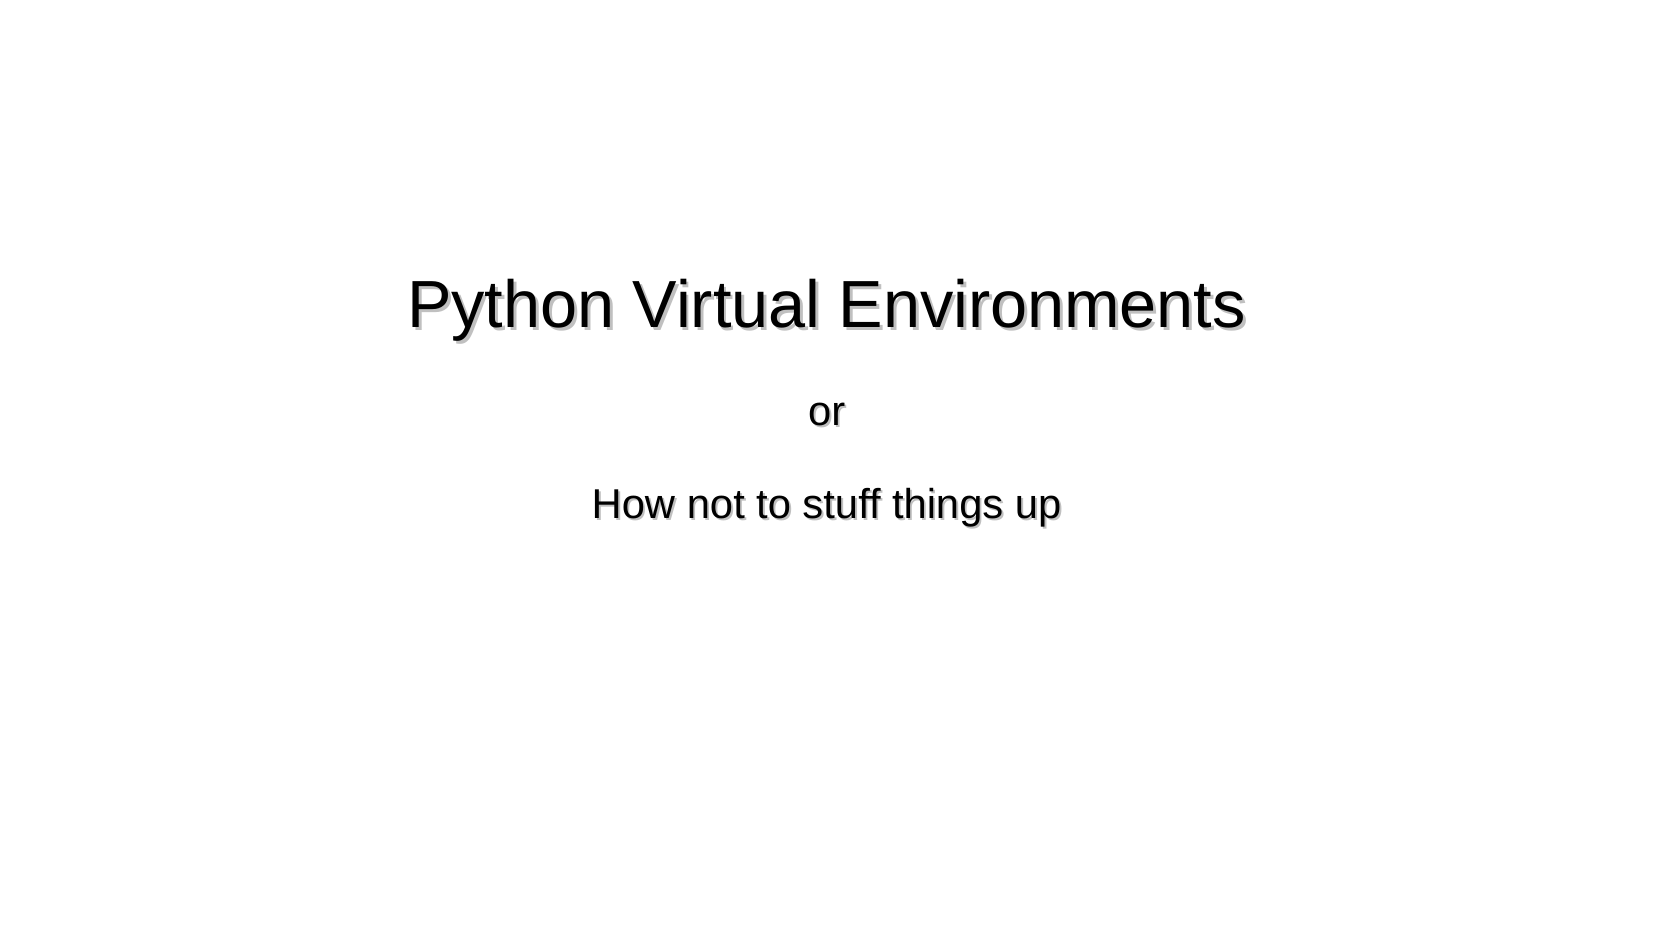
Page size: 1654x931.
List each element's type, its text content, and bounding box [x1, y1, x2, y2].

subtitle Python Virtual Environments or How not to stuff things up [82, 37, 1571, 757]
